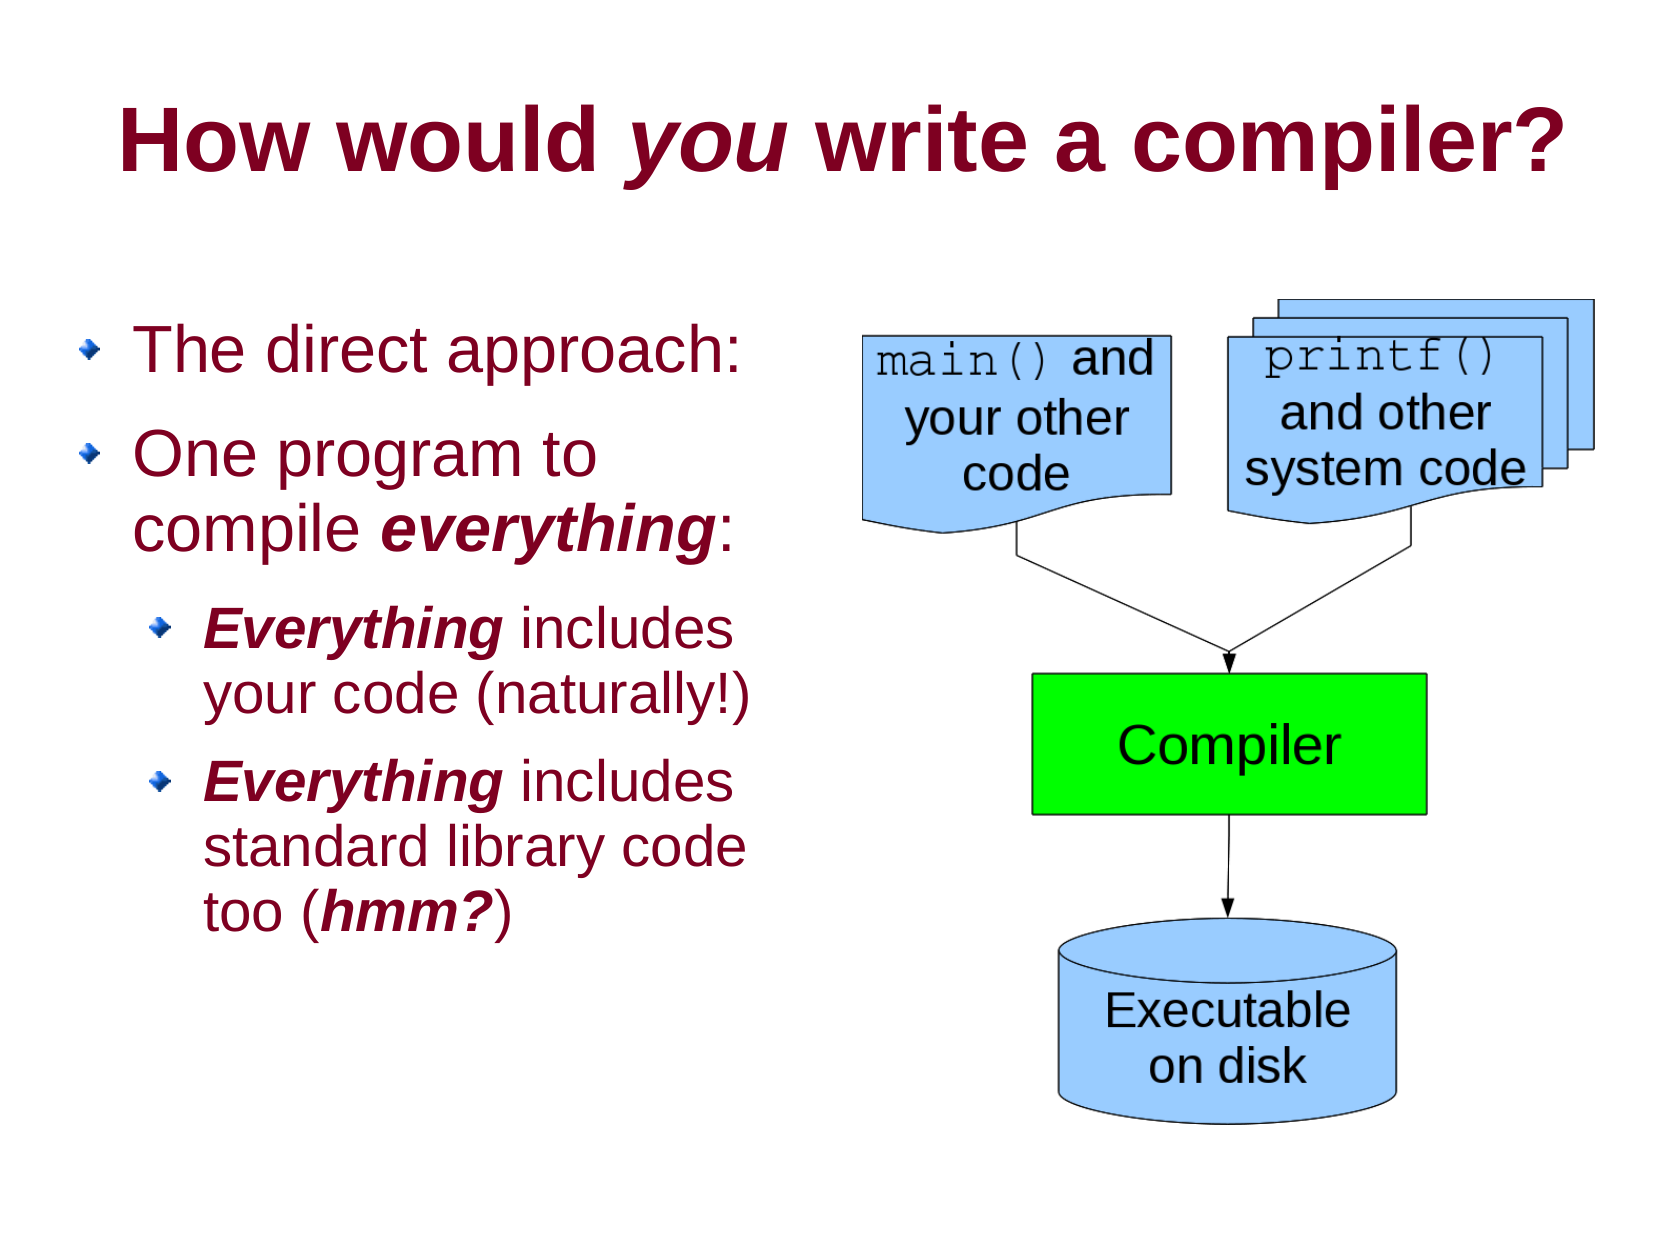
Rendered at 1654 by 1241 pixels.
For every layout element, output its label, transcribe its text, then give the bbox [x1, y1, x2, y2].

picture [0, 0, 1654, 1241]
list The direct approach: One program to compile everything: Everything includes your code (naturally!) Everything includes standard library code too (hmm?) [61, 312, 788, 1013]
title How would you write a compiler? [112, 83, 1576, 197]
